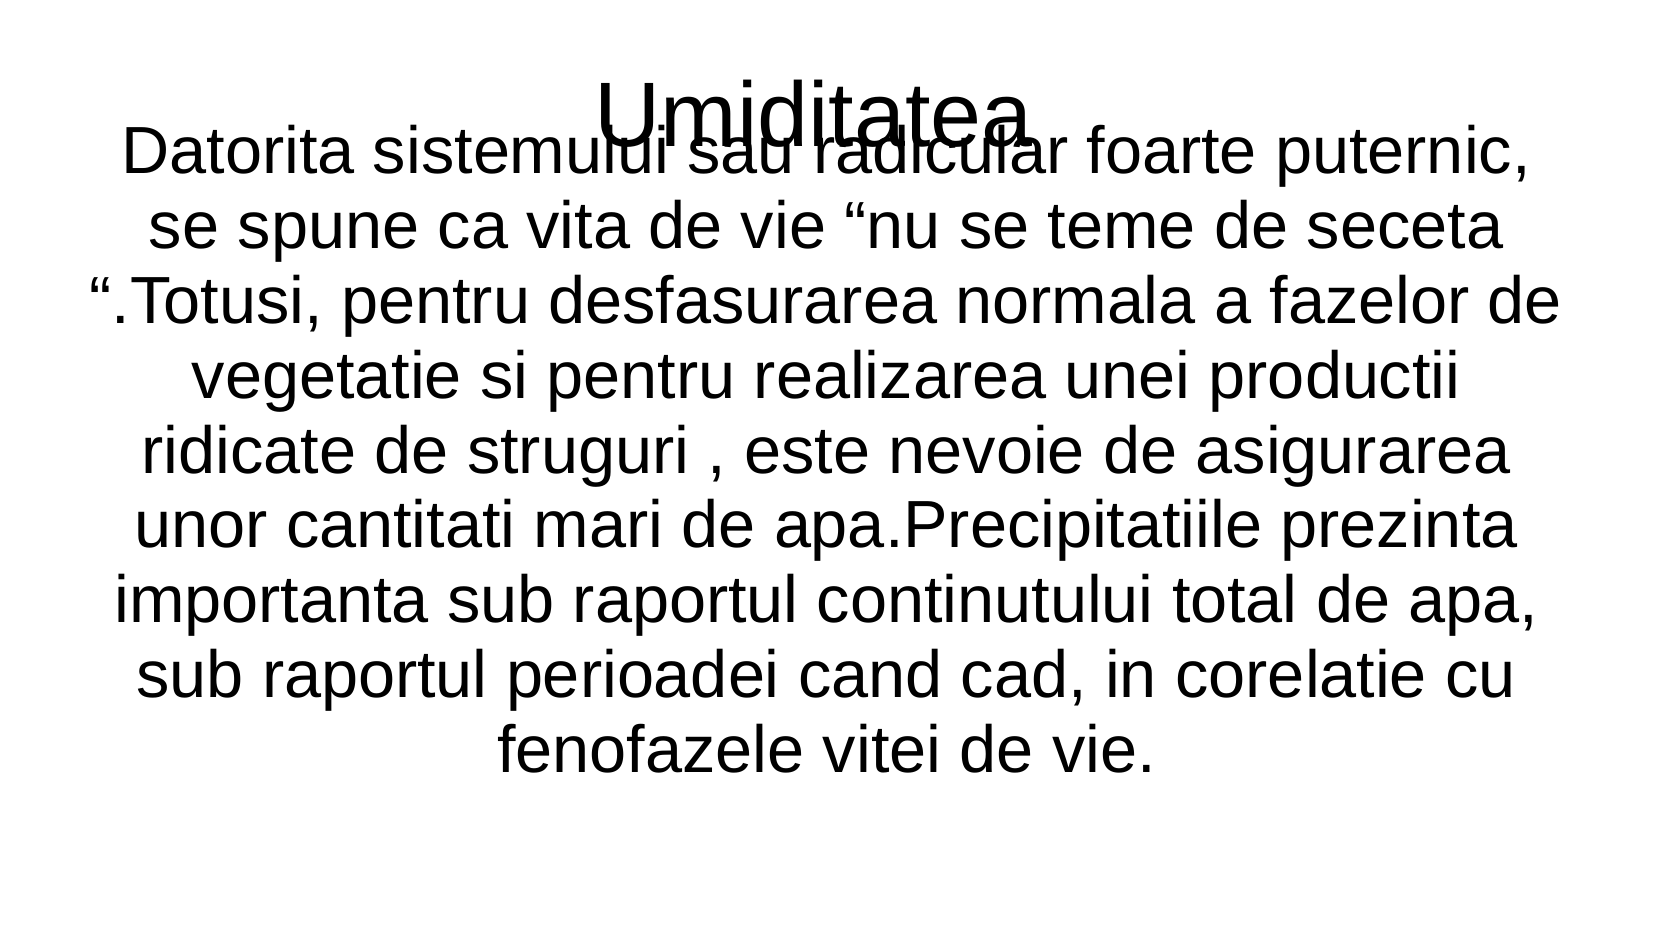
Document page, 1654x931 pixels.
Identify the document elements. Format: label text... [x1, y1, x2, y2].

subtitle Datorita sistemului sau radicular foarte puternic, se spune ca vita de vie “nu se teme de seceta “.Totusi, pentru desfasurarea normala a fazelor de vegetatie si pentru realizarea unei productii ridicate de struguri , este nevoie de asigurarea unor cantitati mari de apa.Precipitatiile prezinta importanta sub raportul continutului total de apa, sub raportul perioadei cand cad, in corelatie cu fenofazele vitei de vie. [82, 0, 1571, 931]
